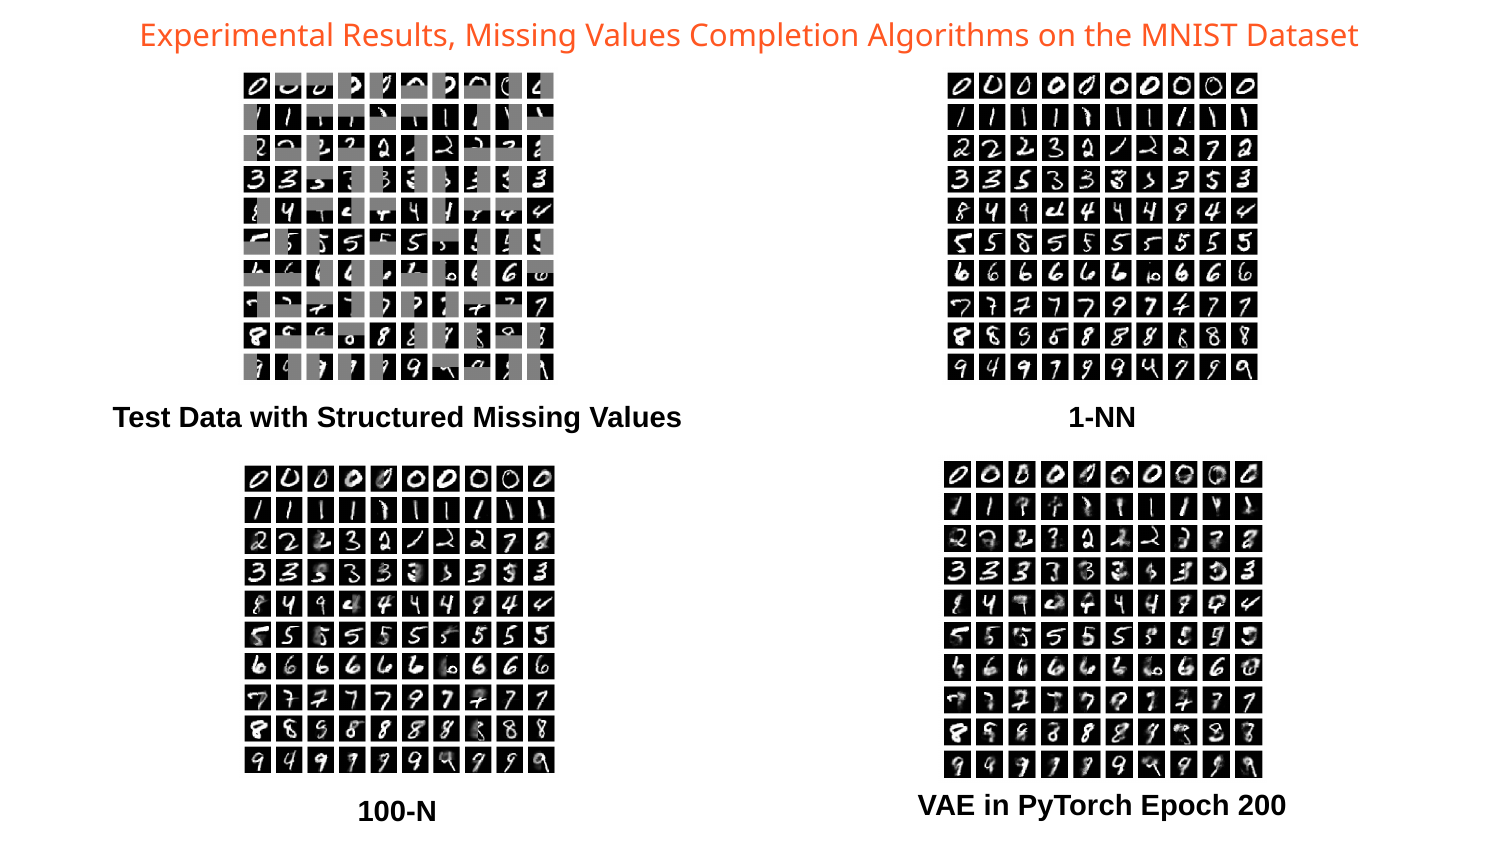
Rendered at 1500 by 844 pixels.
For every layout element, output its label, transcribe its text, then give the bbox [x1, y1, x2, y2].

picture [238, 67, 558, 383]
picture [942, 67, 1262, 385]
title Experimental Results, Missing Values Completion Algorithms on the MNIST Dataset [0, 0, 1500, 64]
text_box VAE in PyTorch Epoch 200 [877, 771, 1327, 836]
text_box 1-NN [1047, 383, 1158, 436]
picture [938, 455, 1267, 771]
text_box 100-N [342, 777, 453, 830]
picture [239, 460, 559, 778]
text_box Test Data with Structured Missing Values [93, 383, 702, 436]
